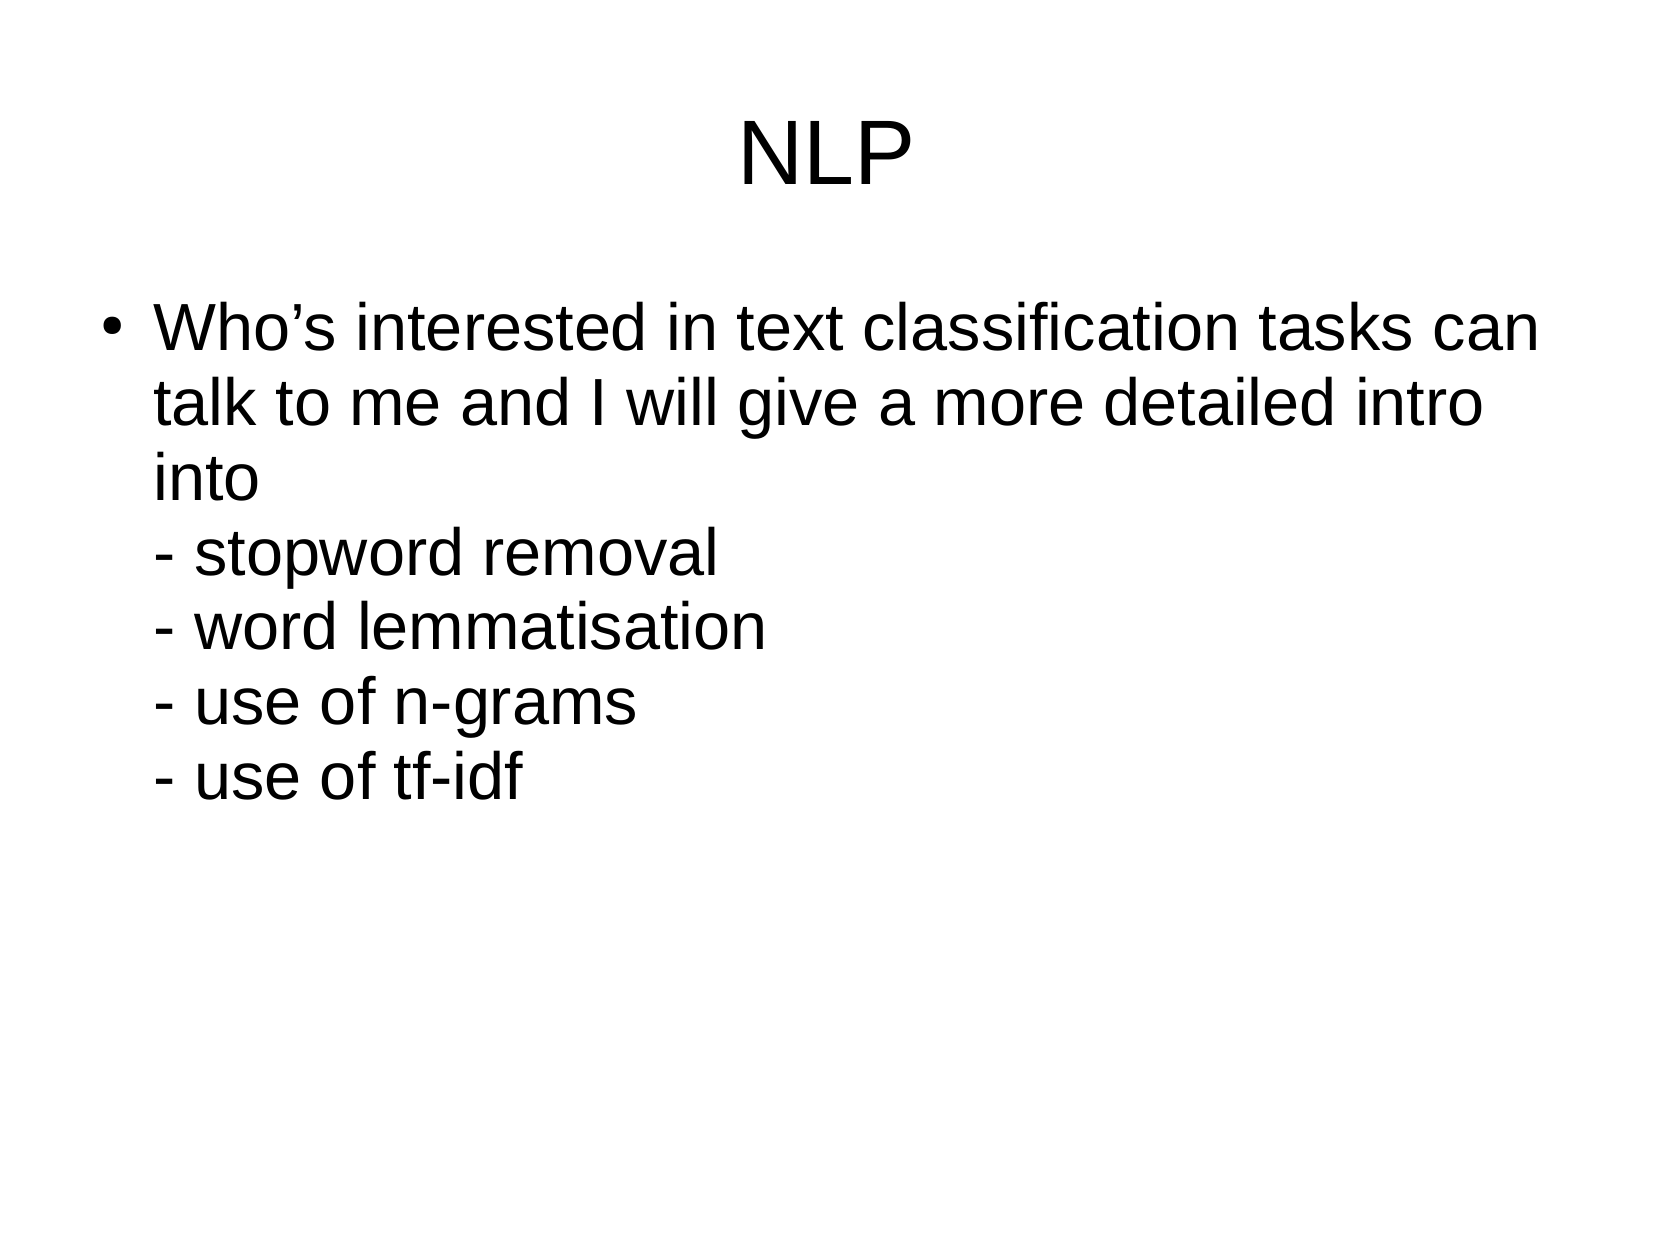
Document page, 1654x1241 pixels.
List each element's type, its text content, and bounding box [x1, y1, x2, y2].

list Who’s interested in text classification tasks can talk to me and I will give a more detailed intro into - stopword removal - word lemmatisation - use of n-grams - use of tf-idf [82, 290, 1571, 1010]
title NLP [82, 49, 1571, 257]
